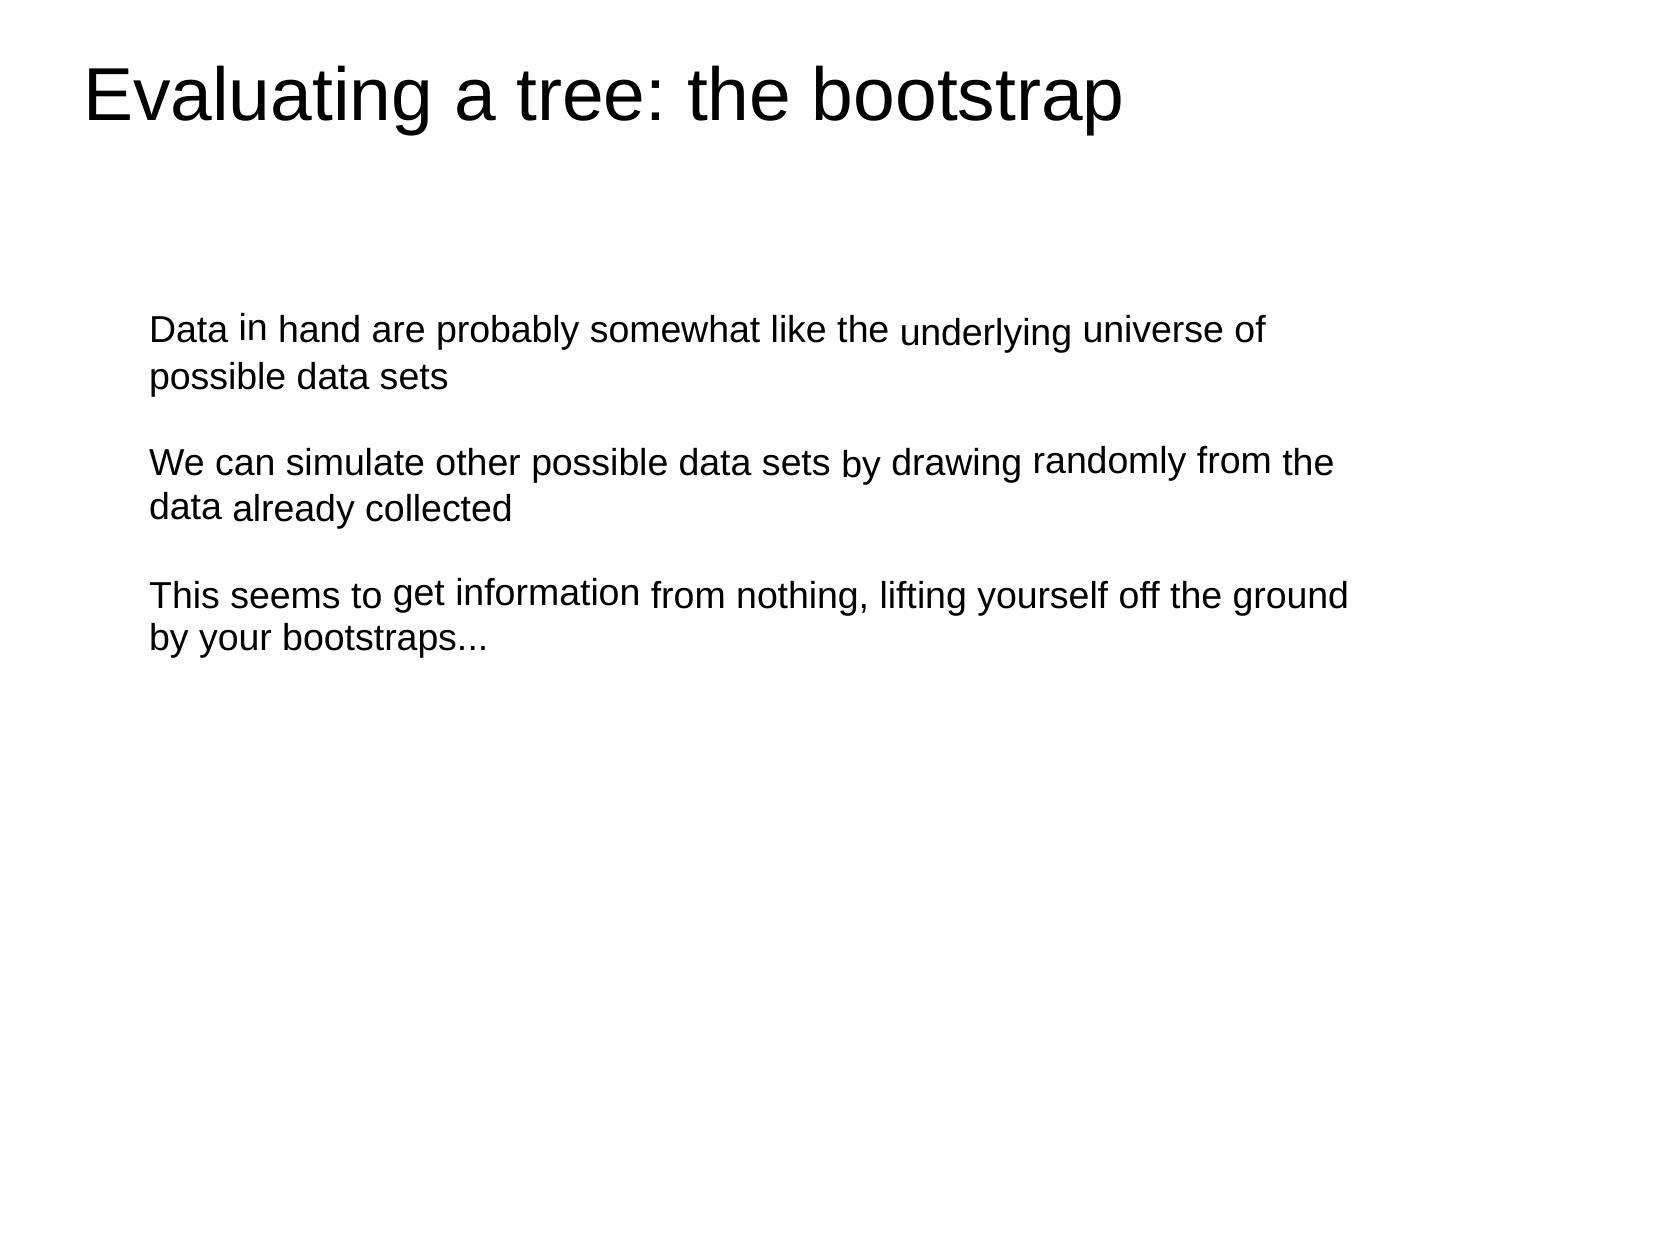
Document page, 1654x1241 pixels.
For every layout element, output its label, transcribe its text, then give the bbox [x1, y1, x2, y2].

text_box Evaluating a tree: the bootstrap [68, 45, 1141, 145]
text_box Data in hand are probably somewhat like the underlying universe of possible data sets We can simulate other possible data sets by drawing randomly from the data already collected This seems to get information from nothing, lifting yourself off the ground by your bootstraps... [134, 299, 1377, 666]
